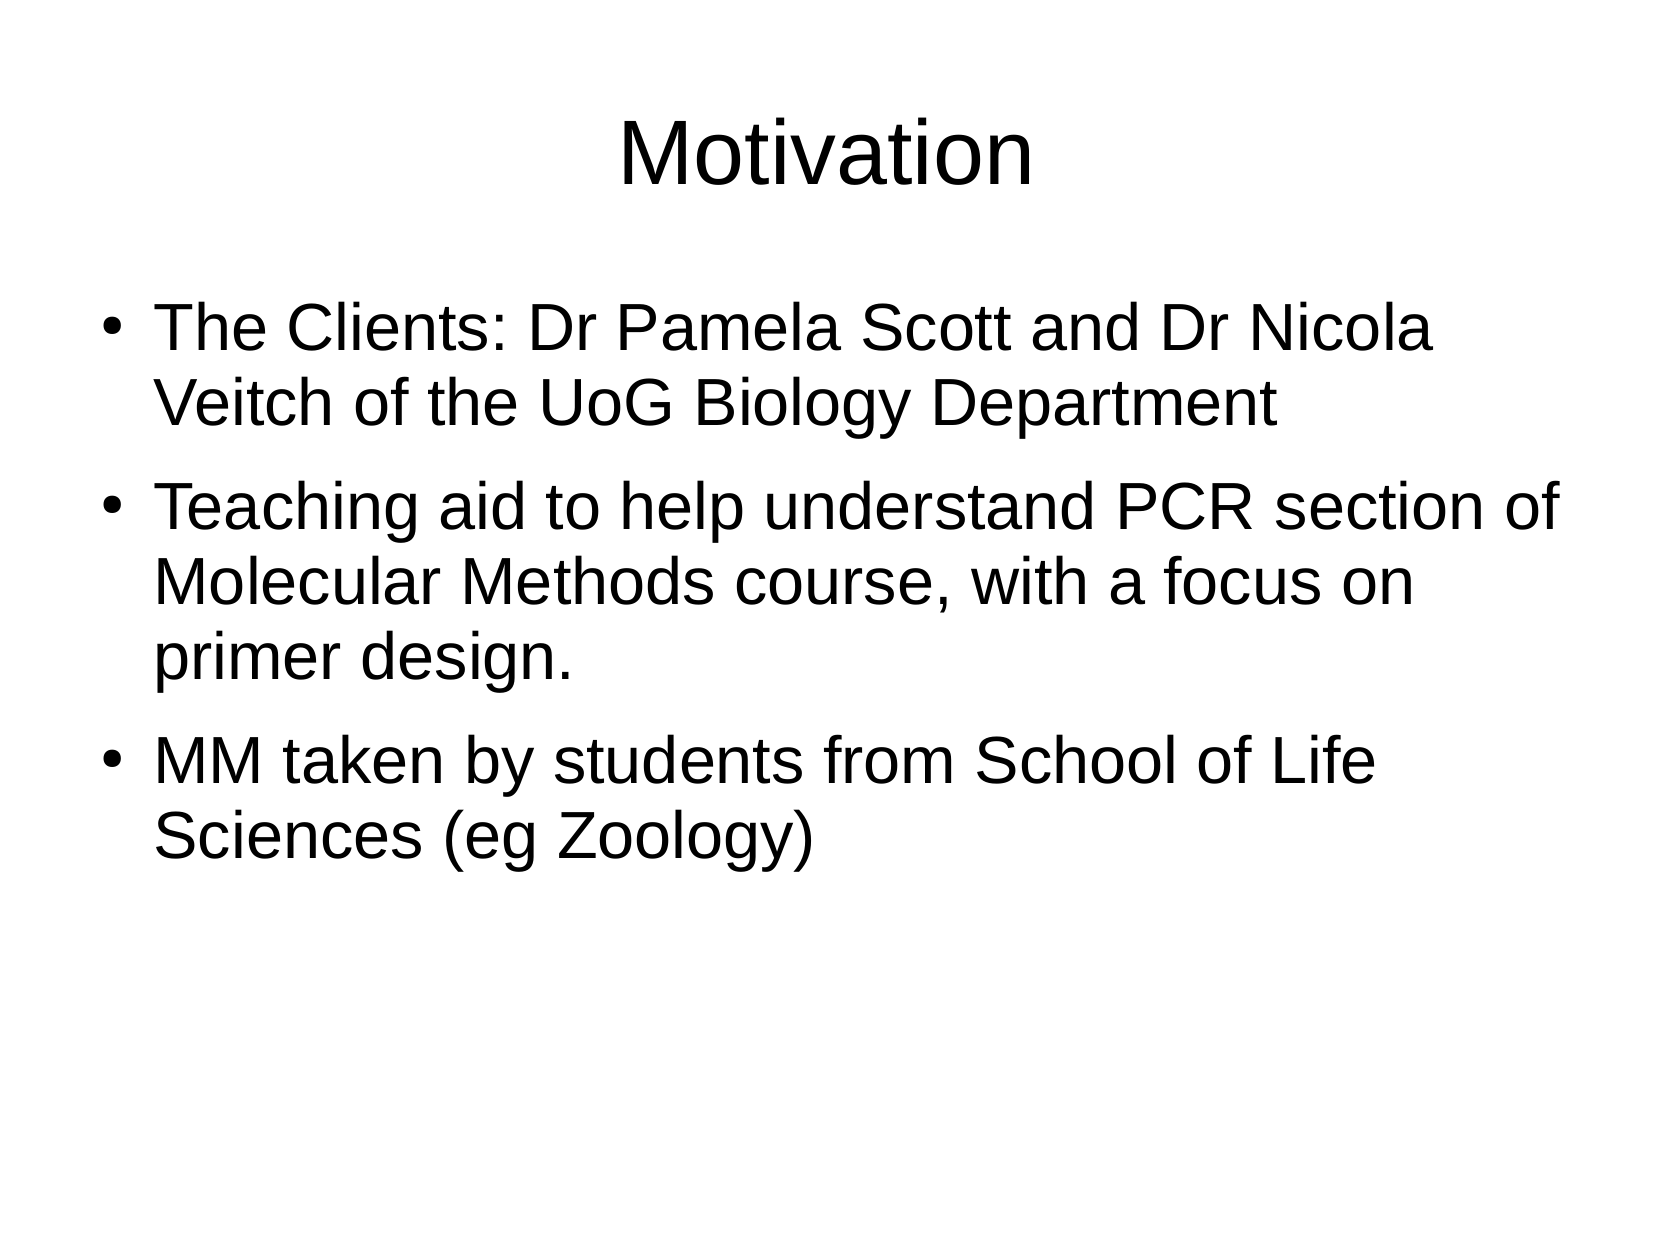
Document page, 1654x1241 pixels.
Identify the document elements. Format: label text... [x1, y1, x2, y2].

title Motivation [82, 49, 1571, 257]
list The Clients: Dr Pamela Scott and Dr Nicola Veitch of the UoG Biology Department Teaching aid to help understand PCR section of Molecular Methods course, with a focus on primer design. MM taken by students from School of Life Sciences (eg Zoology) [82, 290, 1571, 1109]
